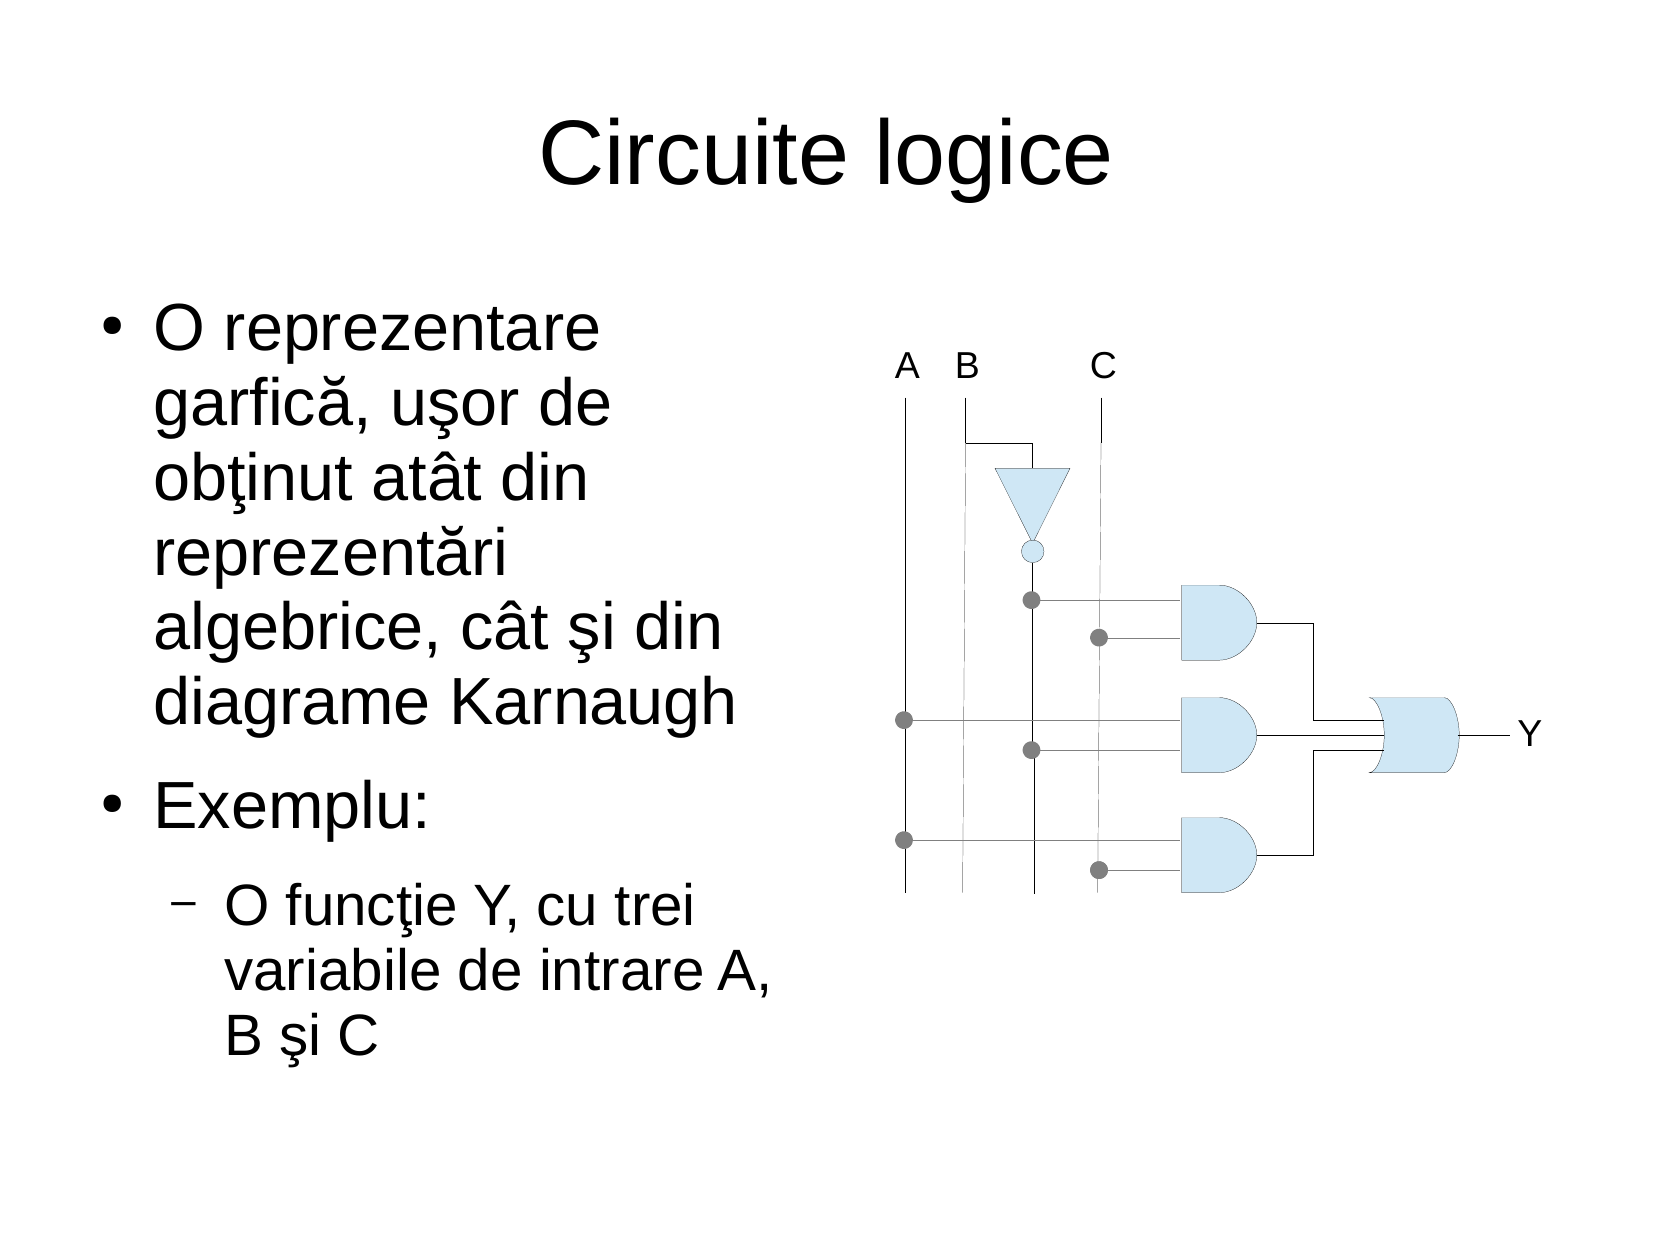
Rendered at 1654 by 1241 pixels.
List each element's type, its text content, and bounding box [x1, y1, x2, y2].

title Circuite logice [82, 49, 1571, 257]
list O reprezentare garfică, uşor de obţinut atât din reprezentări algebrice, cât şi din diagrame Karnaugh Exemplu: O funcţie Y, cu trei variabile de intrare A, B şi C [82, 290, 809, 1109]
chart [882, 325, 1561, 1008]
